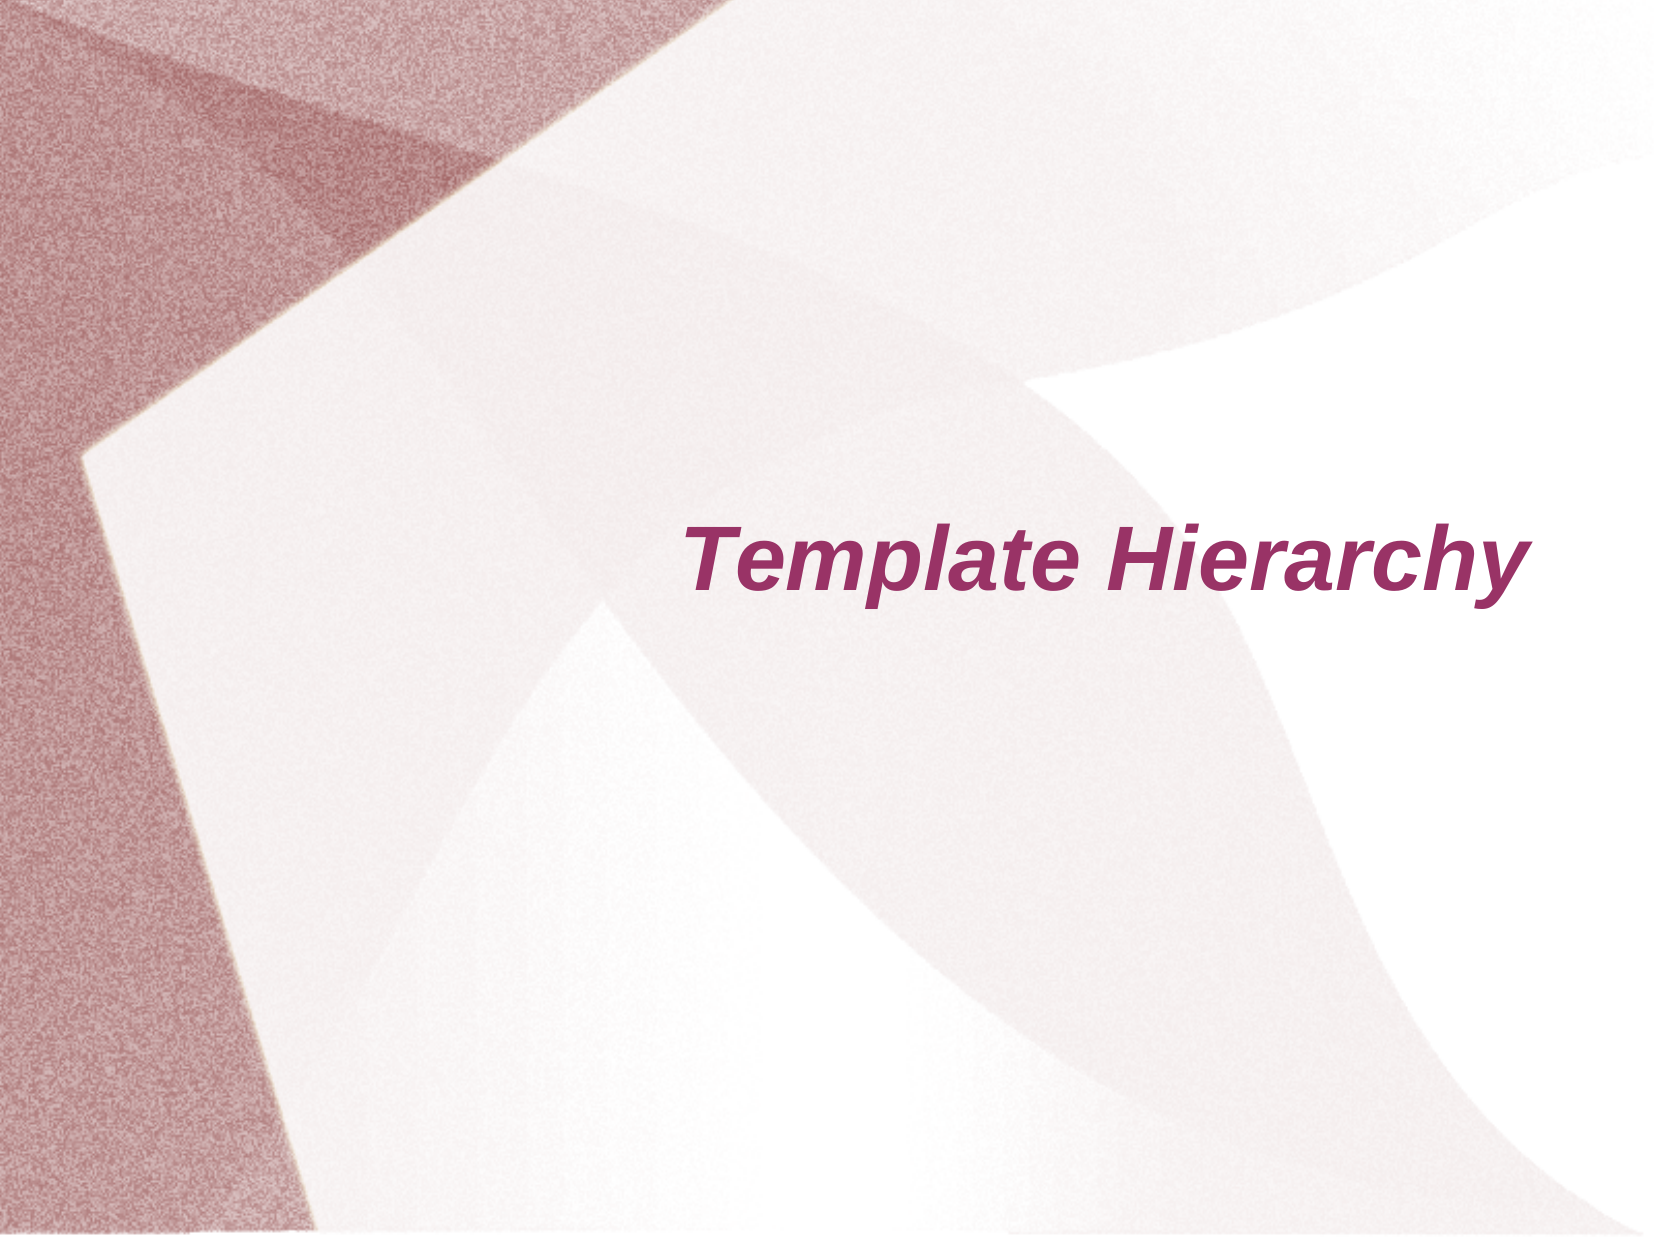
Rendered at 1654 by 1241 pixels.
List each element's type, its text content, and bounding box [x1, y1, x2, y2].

picture [0, 0, 1654, 1241]
text_box Template Hierarchy [599, 124, 1610, 991]
